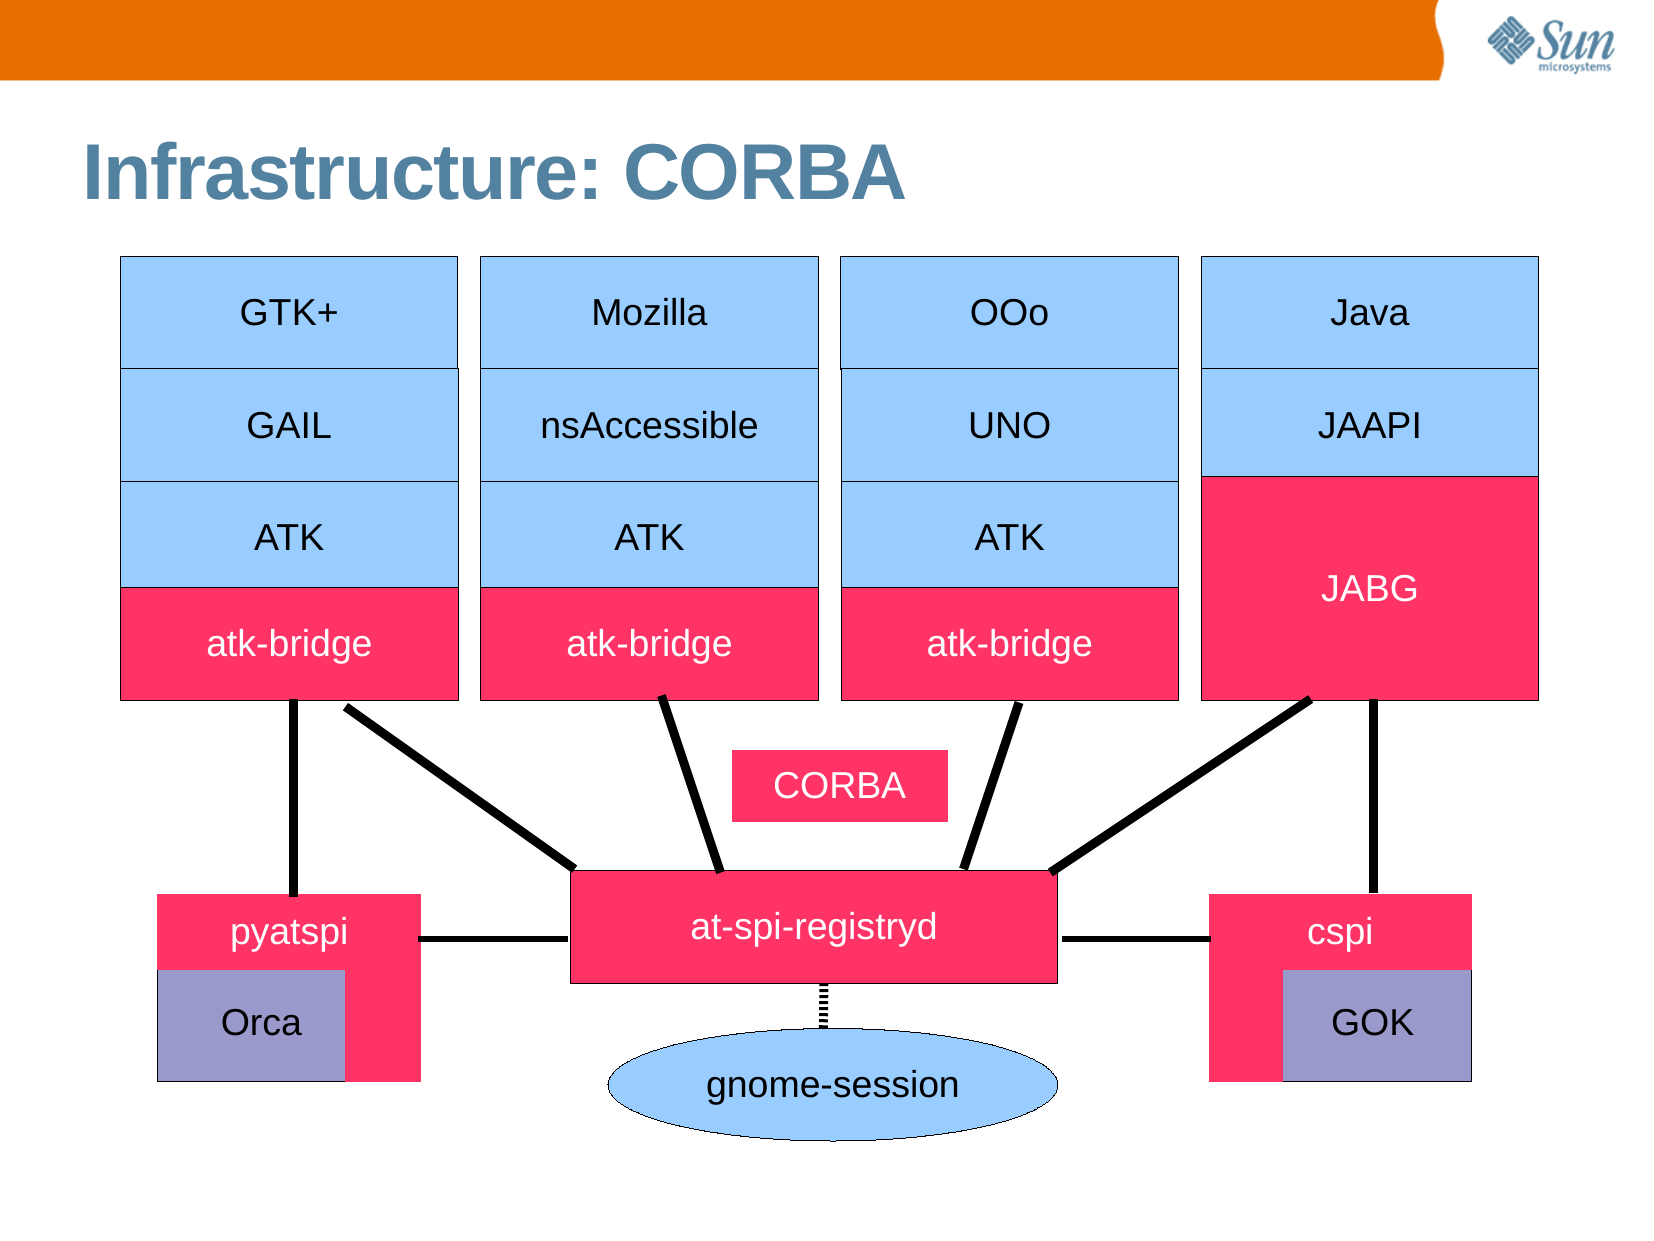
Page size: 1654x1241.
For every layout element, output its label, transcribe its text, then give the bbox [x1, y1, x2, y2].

text_box JABG [1201, 476, 1539, 701]
text_box [157, 970, 421, 1082]
text_box CORBA [732, 750, 948, 822]
text_box Mozilla [480, 256, 819, 368]
text_box GTK+ [120, 256, 458, 368]
text_box Java [1201, 256, 1539, 368]
text_box ATK [480, 481, 819, 587]
text_box JAAPI [1201, 368, 1539, 476]
text_box Orca [206, 994, 318, 1052]
picture [0, 0, 1654, 83]
text_box atk-bridge [480, 587, 819, 701]
text_box GOK [1316, 994, 1430, 1052]
text_box atk-bridge [841, 587, 1179, 701]
title Infrastructure: CORBA [82, 135, 1585, 236]
text_box pyatspi [157, 894, 421, 970]
text_box ATK [841, 481, 1179, 587]
text_box nsAccessible [480, 368, 819, 481]
text_box [1209, 894, 1472, 1082]
text_box GAIL [120, 368, 459, 481]
text_box cspi [1283, 894, 1472, 970]
text_box atk-bridge [120, 587, 459, 701]
text_box gnome-session [607, 1028, 1058, 1142]
text_box at-spi-registryd [570, 870, 1058, 984]
text_box OOo [840, 256, 1179, 370]
text_box ATK [120, 481, 459, 587]
text_box UNO [841, 368, 1179, 481]
